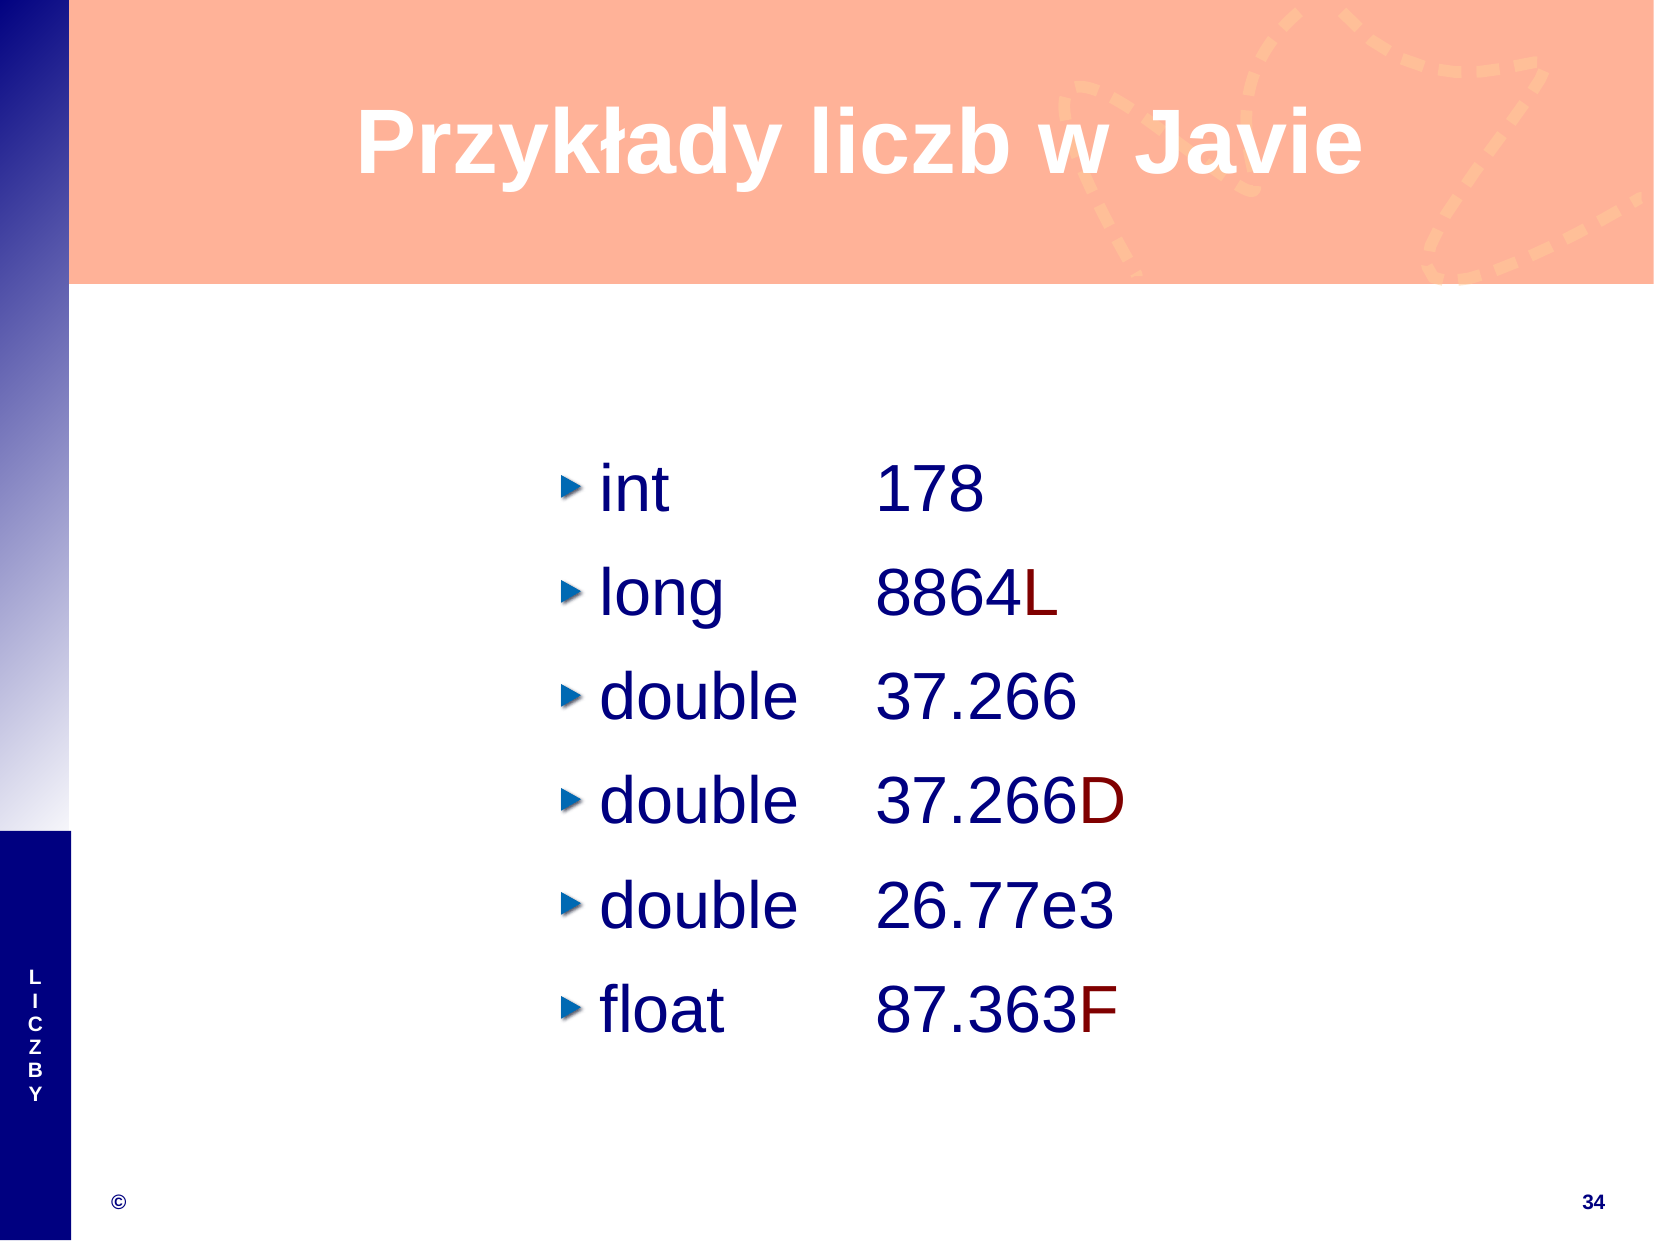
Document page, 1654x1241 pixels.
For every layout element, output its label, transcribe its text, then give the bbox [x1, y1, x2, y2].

title Przykłady liczb w Javie [104, 37, 1617, 246]
list int 178 long 8864L double 37.266 double 37.266D double 26.77e3 float 87.363F [528, 451, 1157, 1074]
text_box L I C Z B Y [0, 830, 71, 1241]
